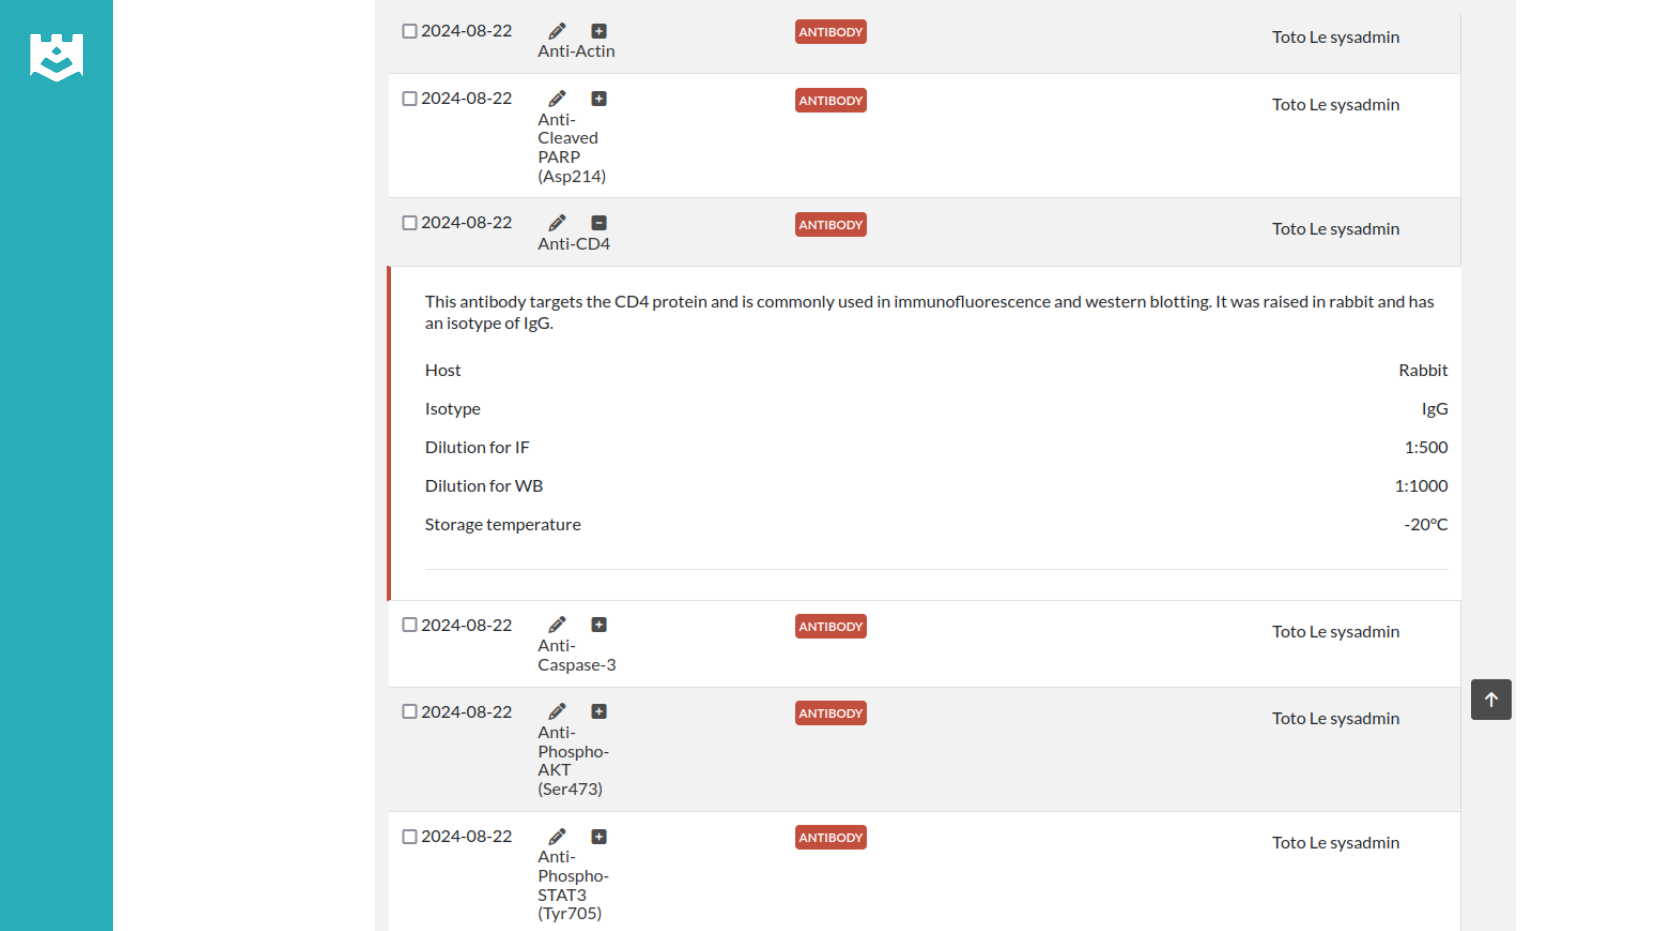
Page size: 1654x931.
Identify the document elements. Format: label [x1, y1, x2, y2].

picture [0, 0, 113, 931]
picture [375, 0, 1516, 931]
